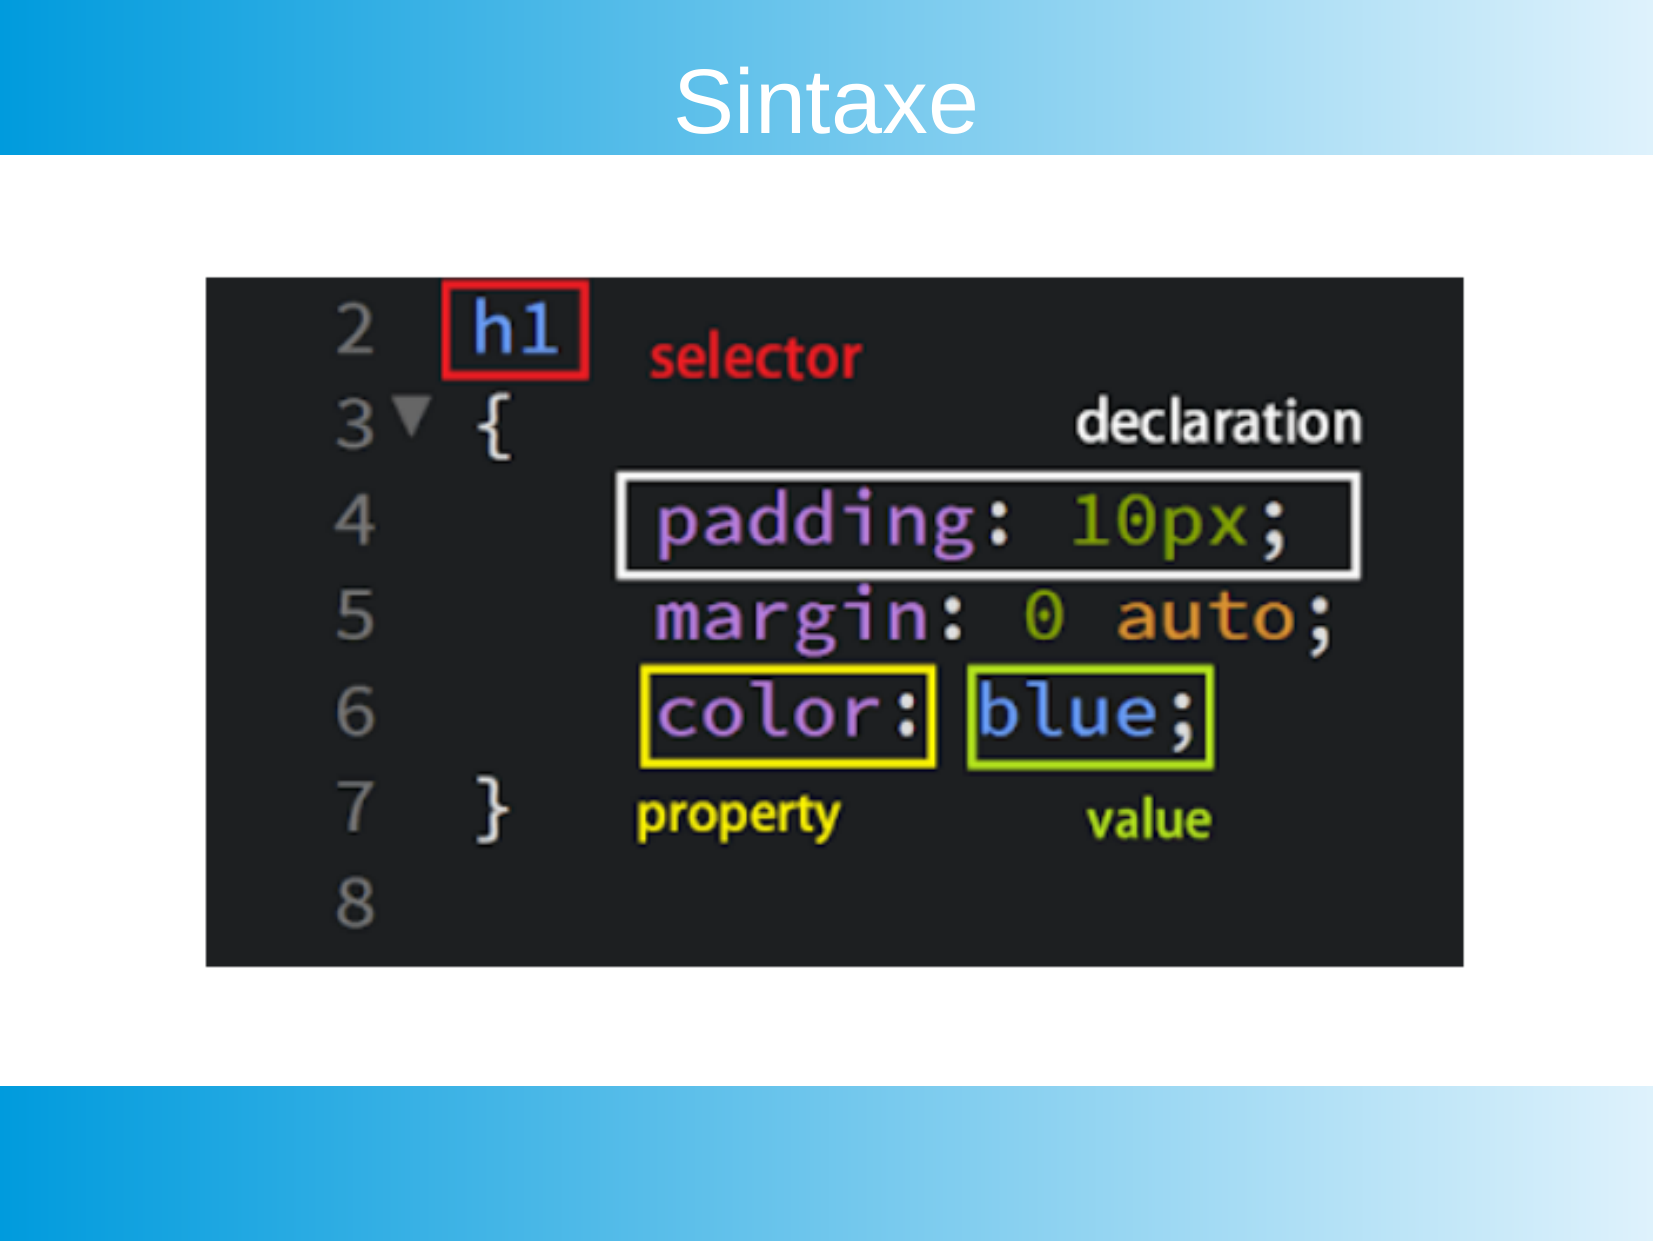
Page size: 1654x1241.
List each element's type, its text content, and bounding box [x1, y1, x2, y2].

picture [169, 224, 1516, 1024]
title Sintaxe [82, 49, 1571, 155]
